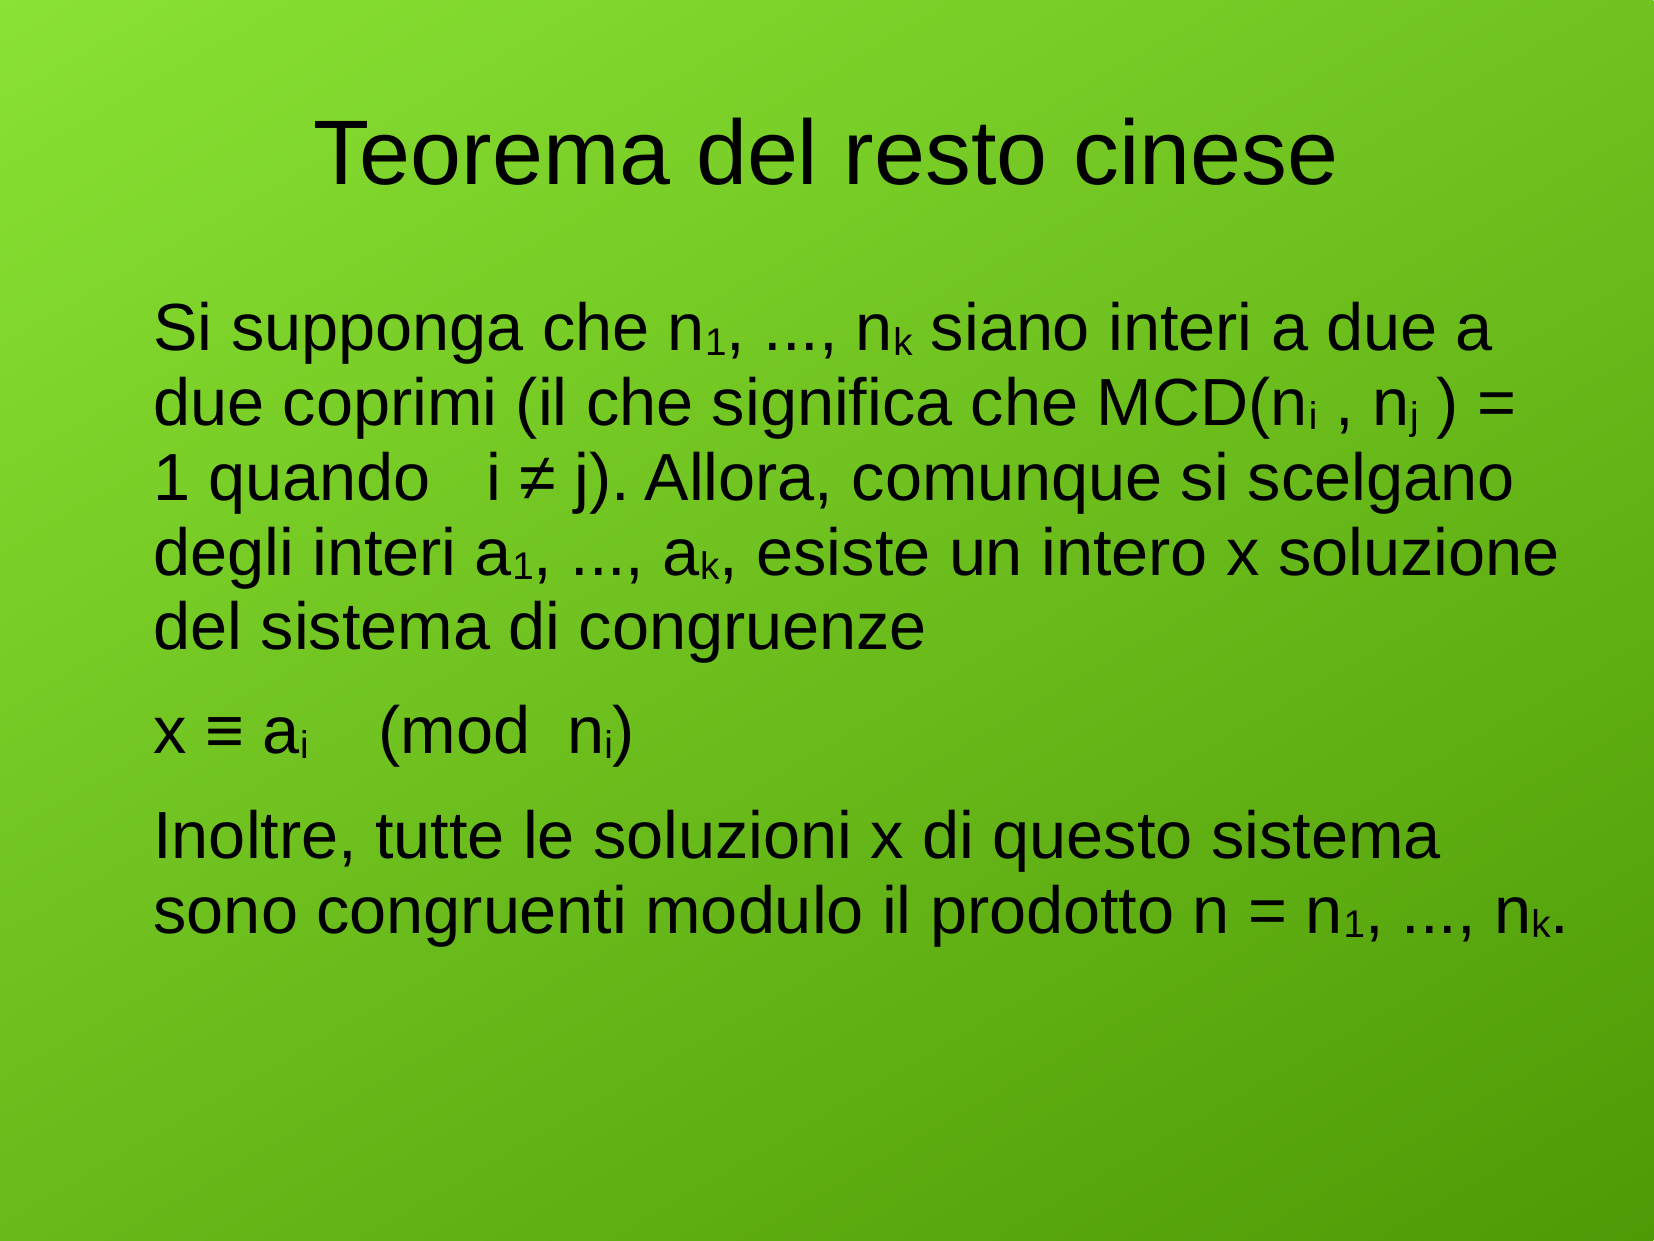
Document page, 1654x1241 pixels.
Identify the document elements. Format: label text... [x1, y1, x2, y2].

list Si supponga che n1, ..., nk siano interi a due a due coprimi (il che significa che MCD(ni , nj ) = 1 quando i ≠ j). Allora, comunque si scelgano degli interi a1, ..., ak, esiste un intero x soluzione del sistema di congruenze x ≡ ai (mod ni) Inoltre, tutte le soluzioni x di questo sistema sono congruenti modulo il prodotto n = n1, ..., nk. [82, 290, 1571, 1010]
title Teorema del resto cinese [82, 49, 1571, 257]
